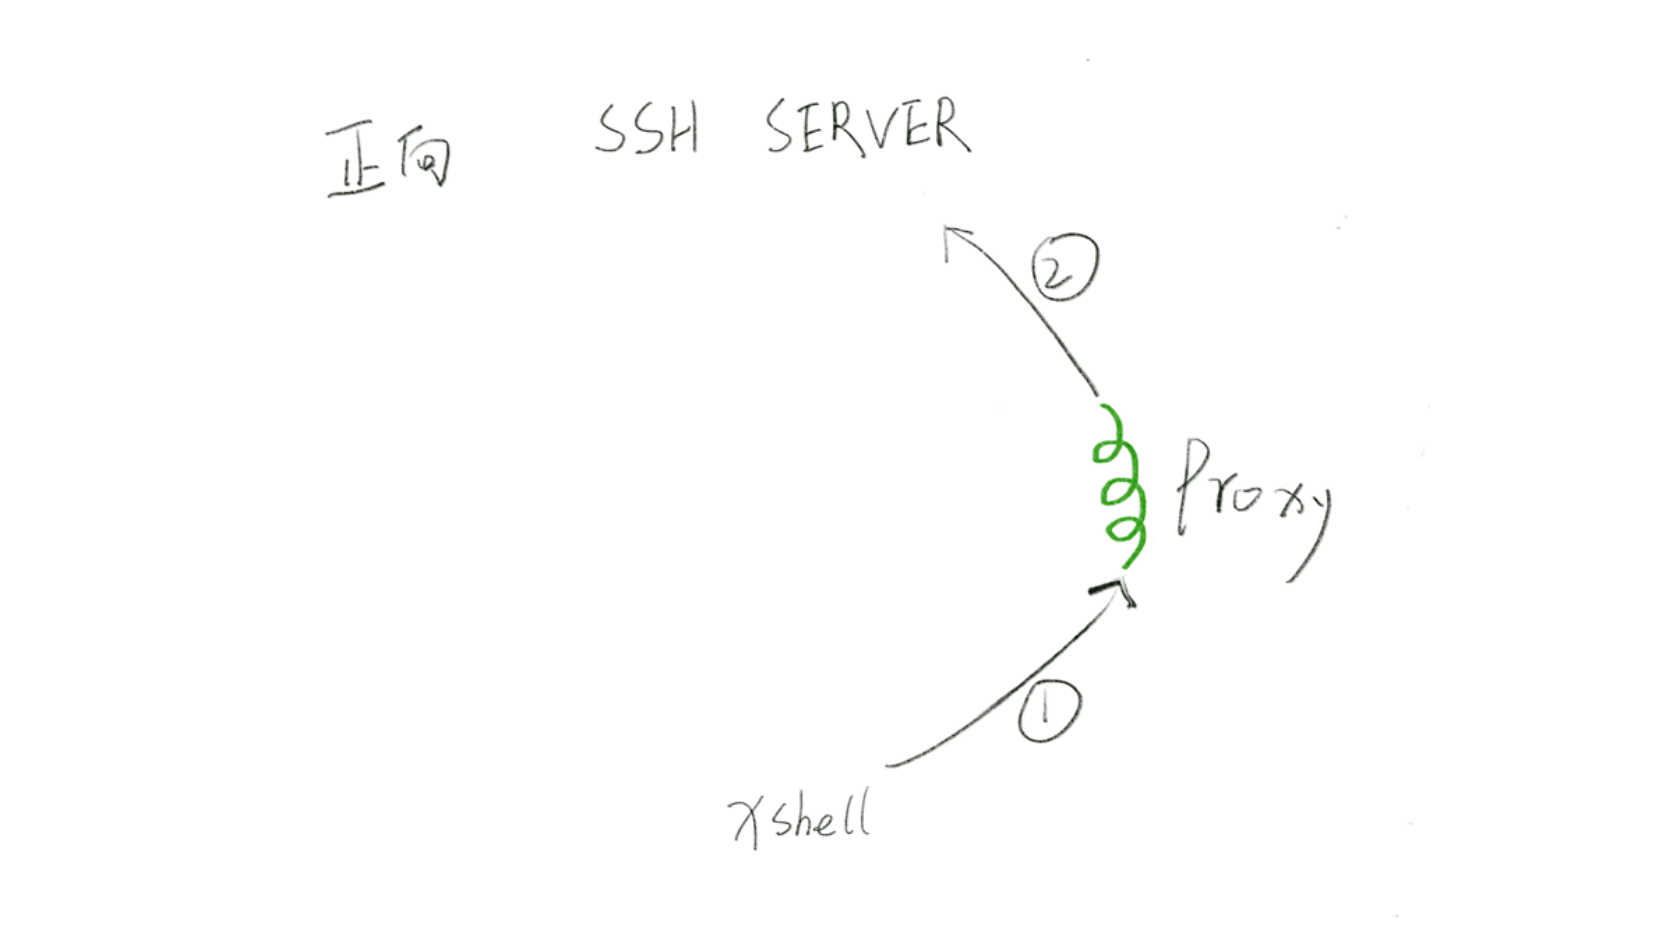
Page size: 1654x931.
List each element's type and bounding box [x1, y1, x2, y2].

picture [208, 0, 1450, 929]
